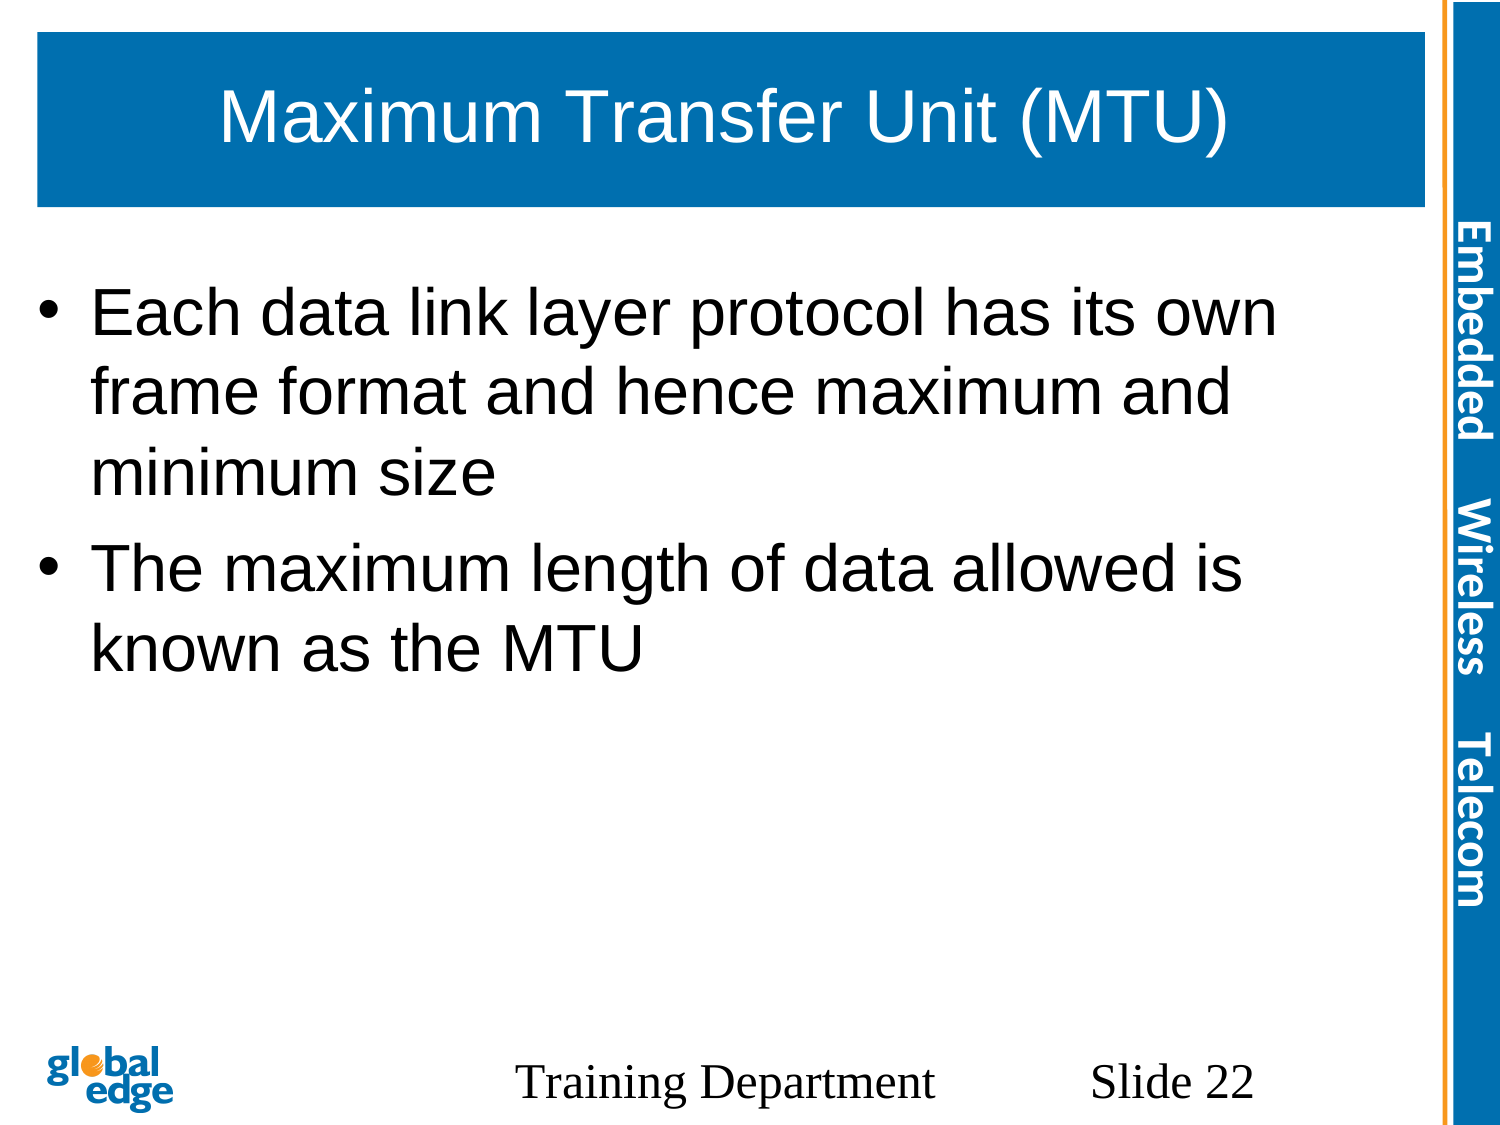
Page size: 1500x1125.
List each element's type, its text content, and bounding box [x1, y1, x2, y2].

picture [34, 1034, 185, 1125]
list Each data link layer protocol has its own frame format and hence maximum and minimum size The maximum length of data allowed is known as the MTU [37, 268, 1414, 1088]
title Maximum Transfer Unit (MTU)‏ [88, 64, 1361, 162]
